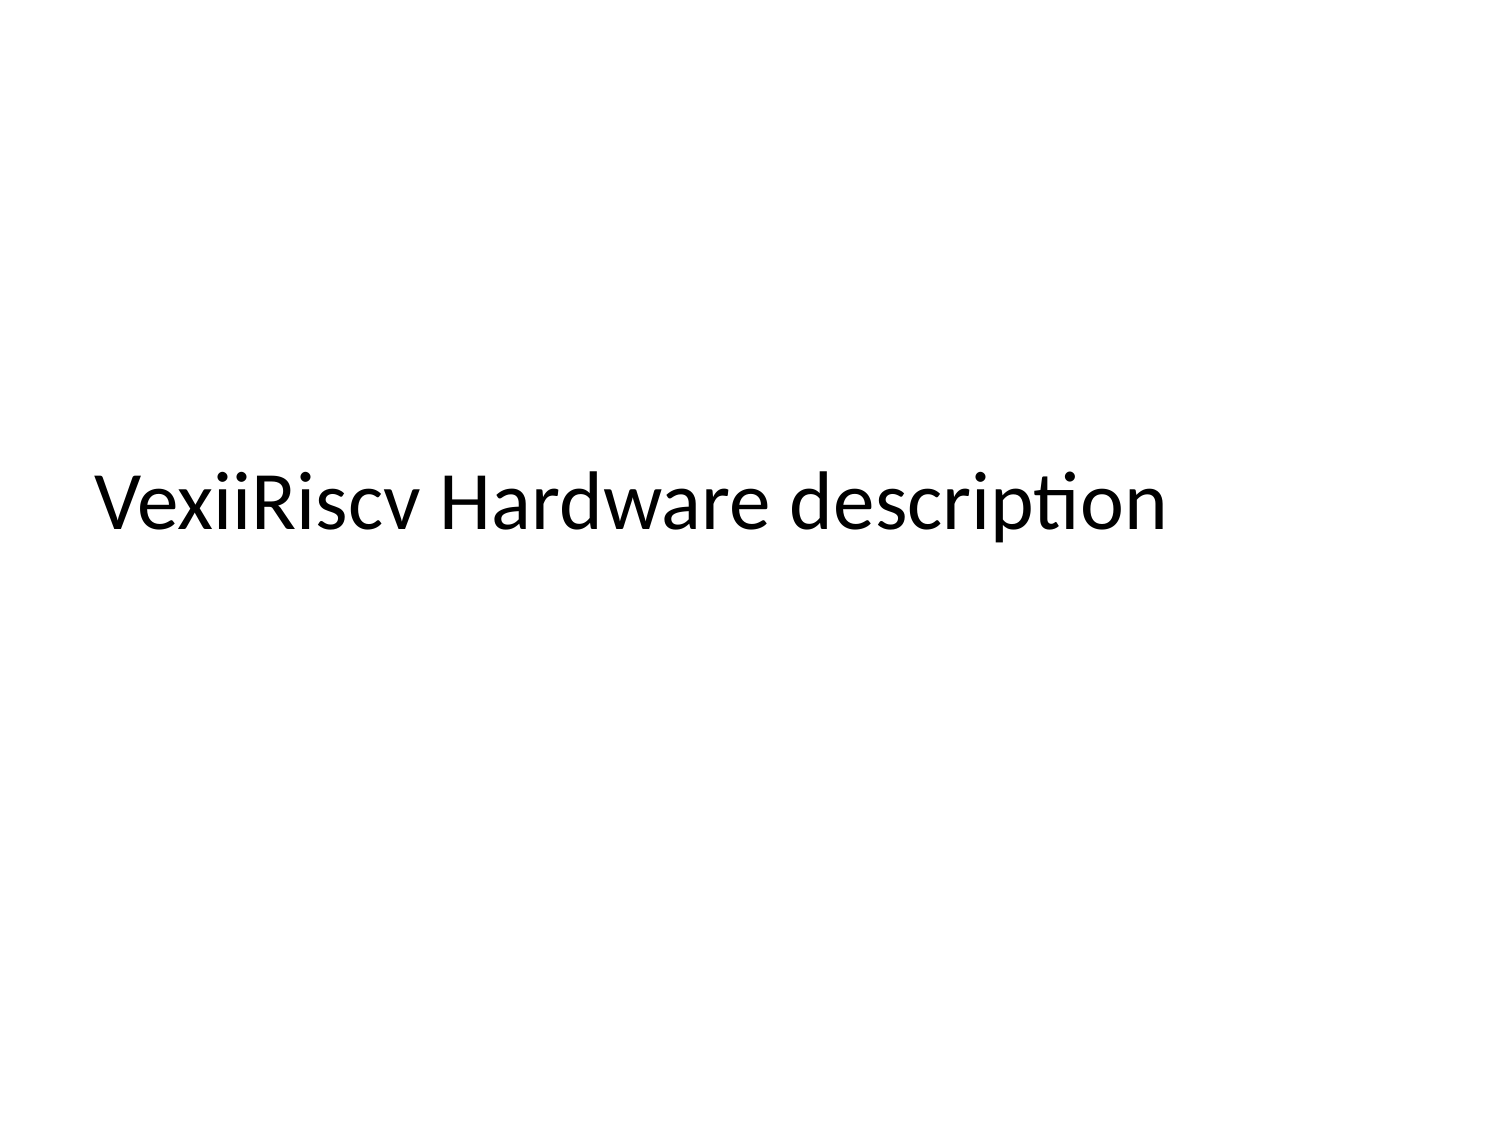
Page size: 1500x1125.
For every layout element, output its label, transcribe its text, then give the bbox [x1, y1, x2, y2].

title VexiiRiscv Hardware description [94, 414, 1477, 603]
